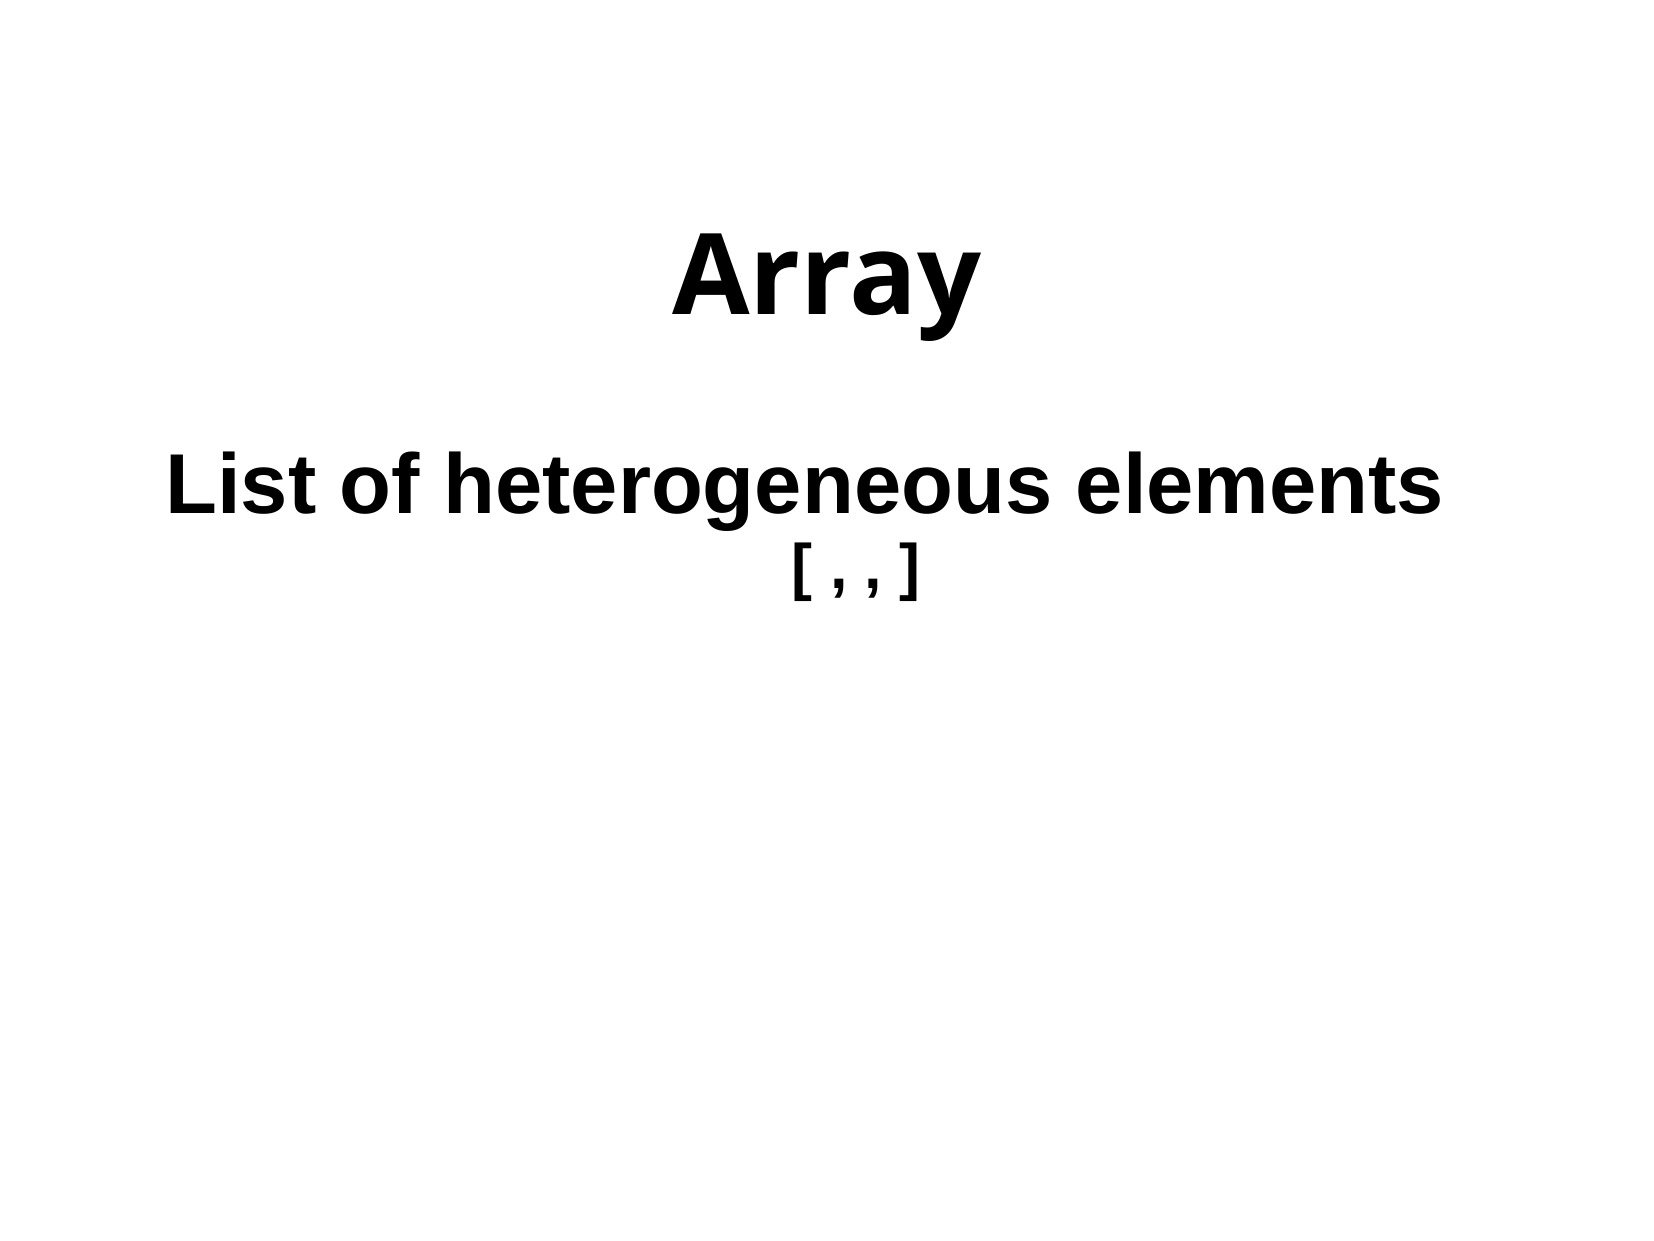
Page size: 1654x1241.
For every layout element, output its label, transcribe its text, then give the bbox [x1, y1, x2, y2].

list List of heterogeneous elements [165, 437, 1465, 626]
list [ , , ] [472, 531, 1241, 603]
title Array [82, 167, 1571, 375]
